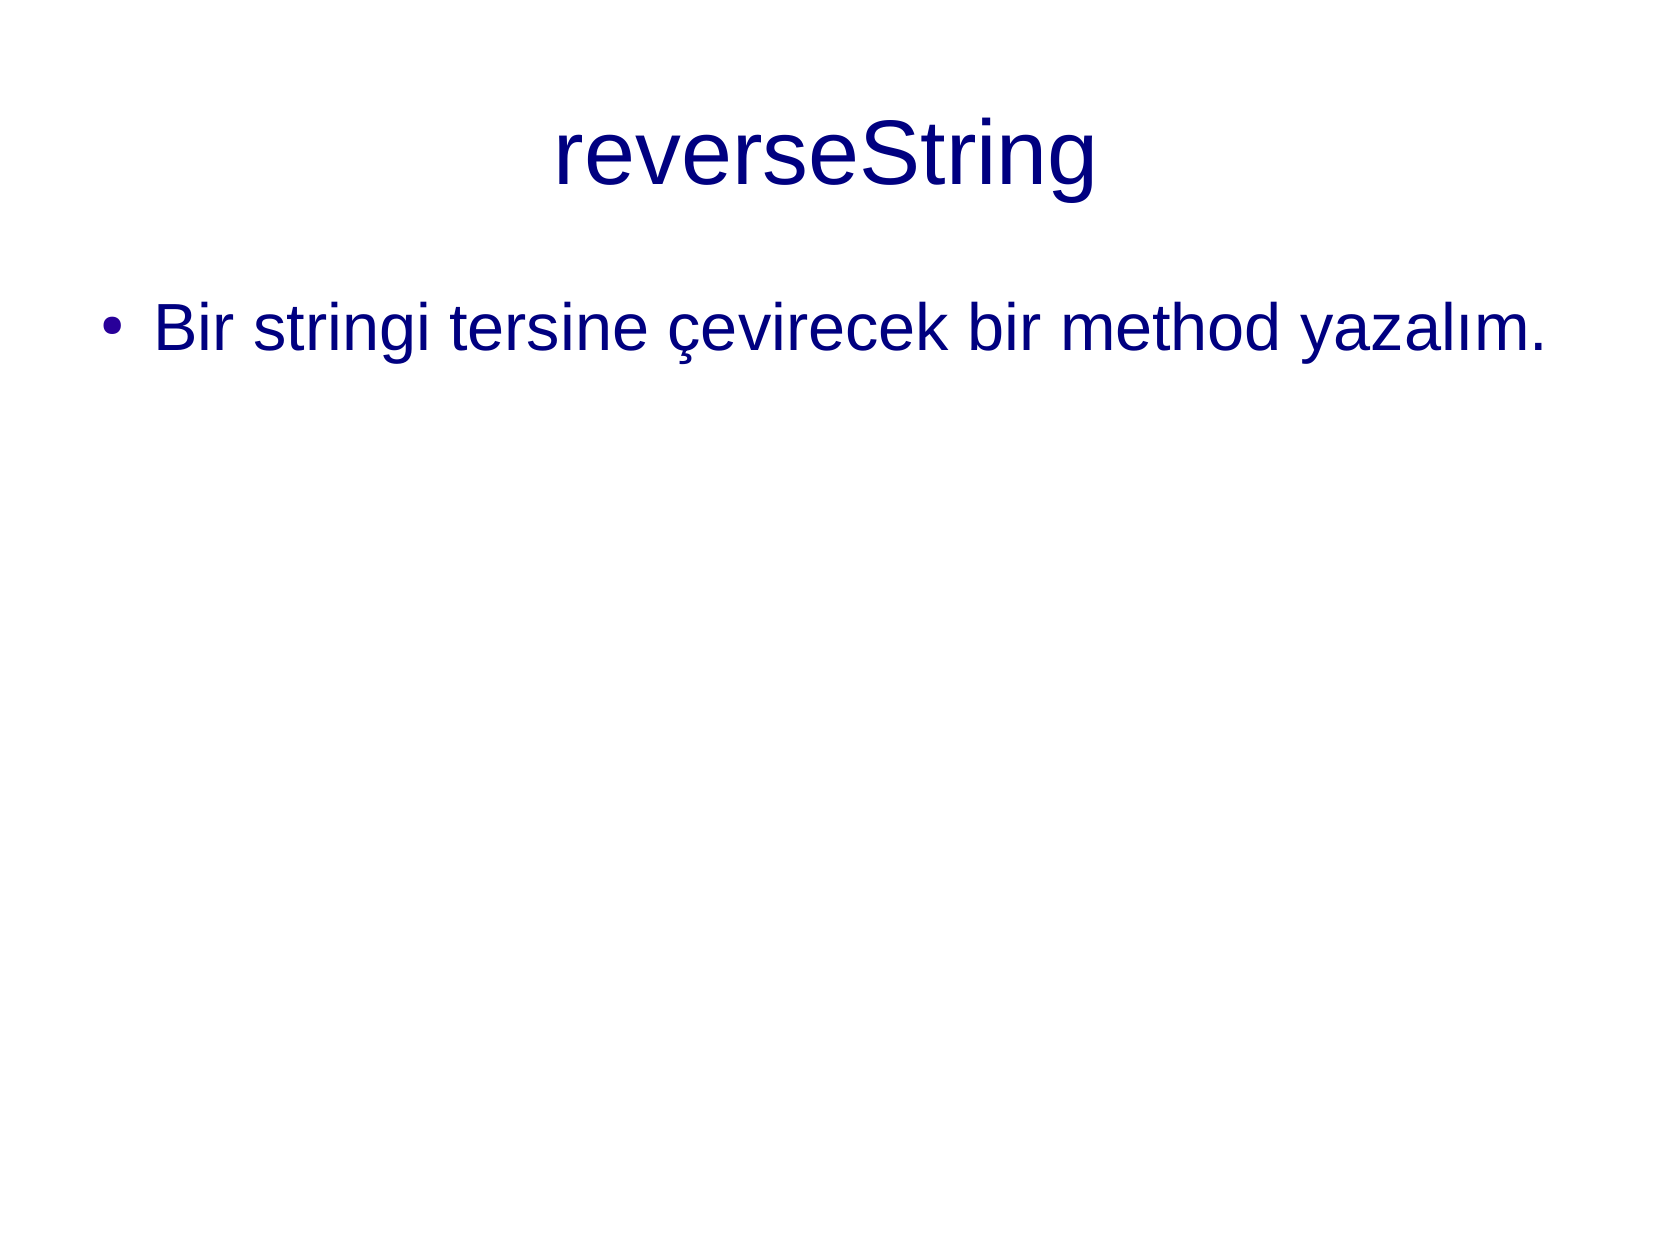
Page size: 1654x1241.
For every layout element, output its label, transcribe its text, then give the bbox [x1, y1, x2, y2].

title reverseString [82, 49, 1571, 257]
list Bir stringi tersine çevirecek bir method yazalım. [82, 290, 1571, 1109]
